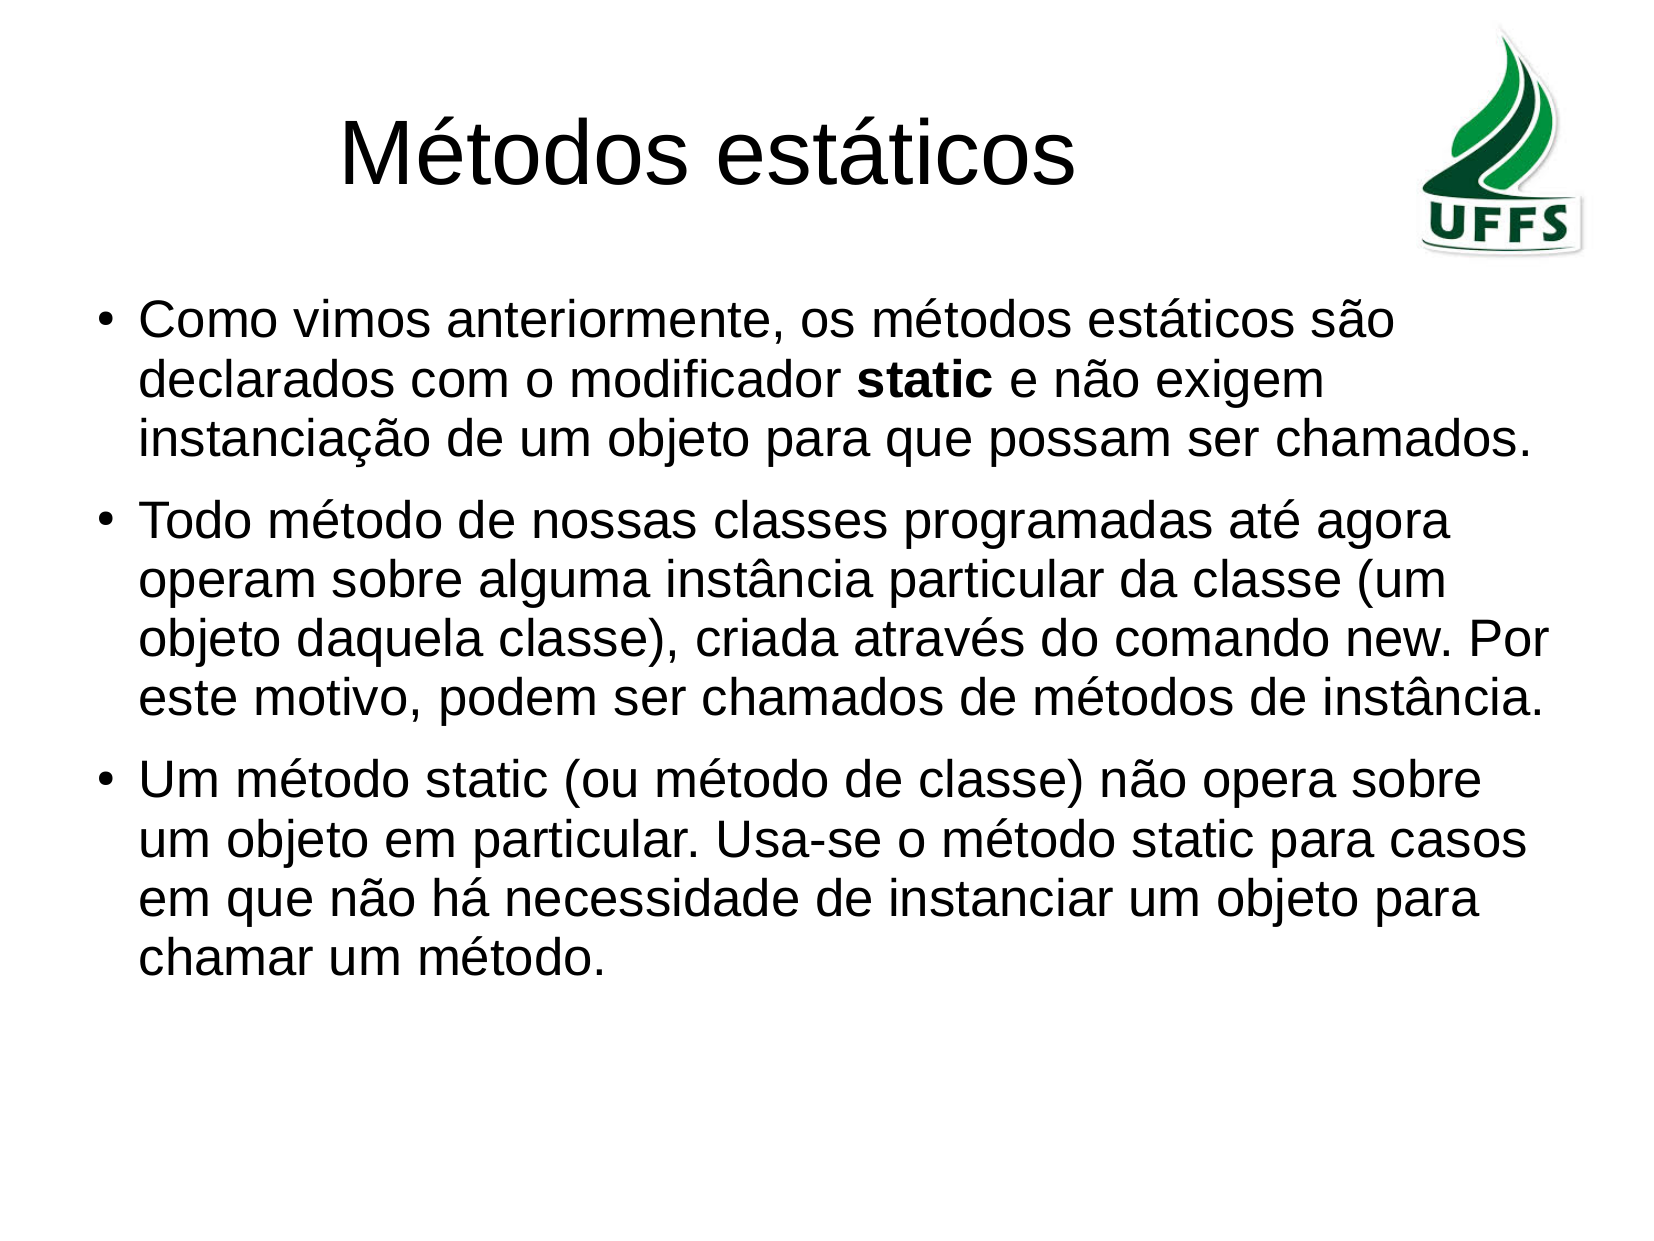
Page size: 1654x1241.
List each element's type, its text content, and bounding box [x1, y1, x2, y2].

list Como vimos anteriormente, os métodos estáticos são declarados com o modificador static e não exigem instanciação de um objeto para que possam ser chamados. Todo método de nossas classes programadas até agora operam sobre alguma instância particular da classe (um objeto daquela classe), criada através do comando new. Por este motivo, podem ser chamados de métodos de instância. Um método static (ou método de classe) não opera sobre um objeto em particular. Usa-se o método static para casos em que não há necessidade de instanciar um objeto para chamar um método. [82, 290, 1571, 1010]
picture [1381, 20, 1624, 272]
title Métodos estáticos [82, 49, 1335, 257]
